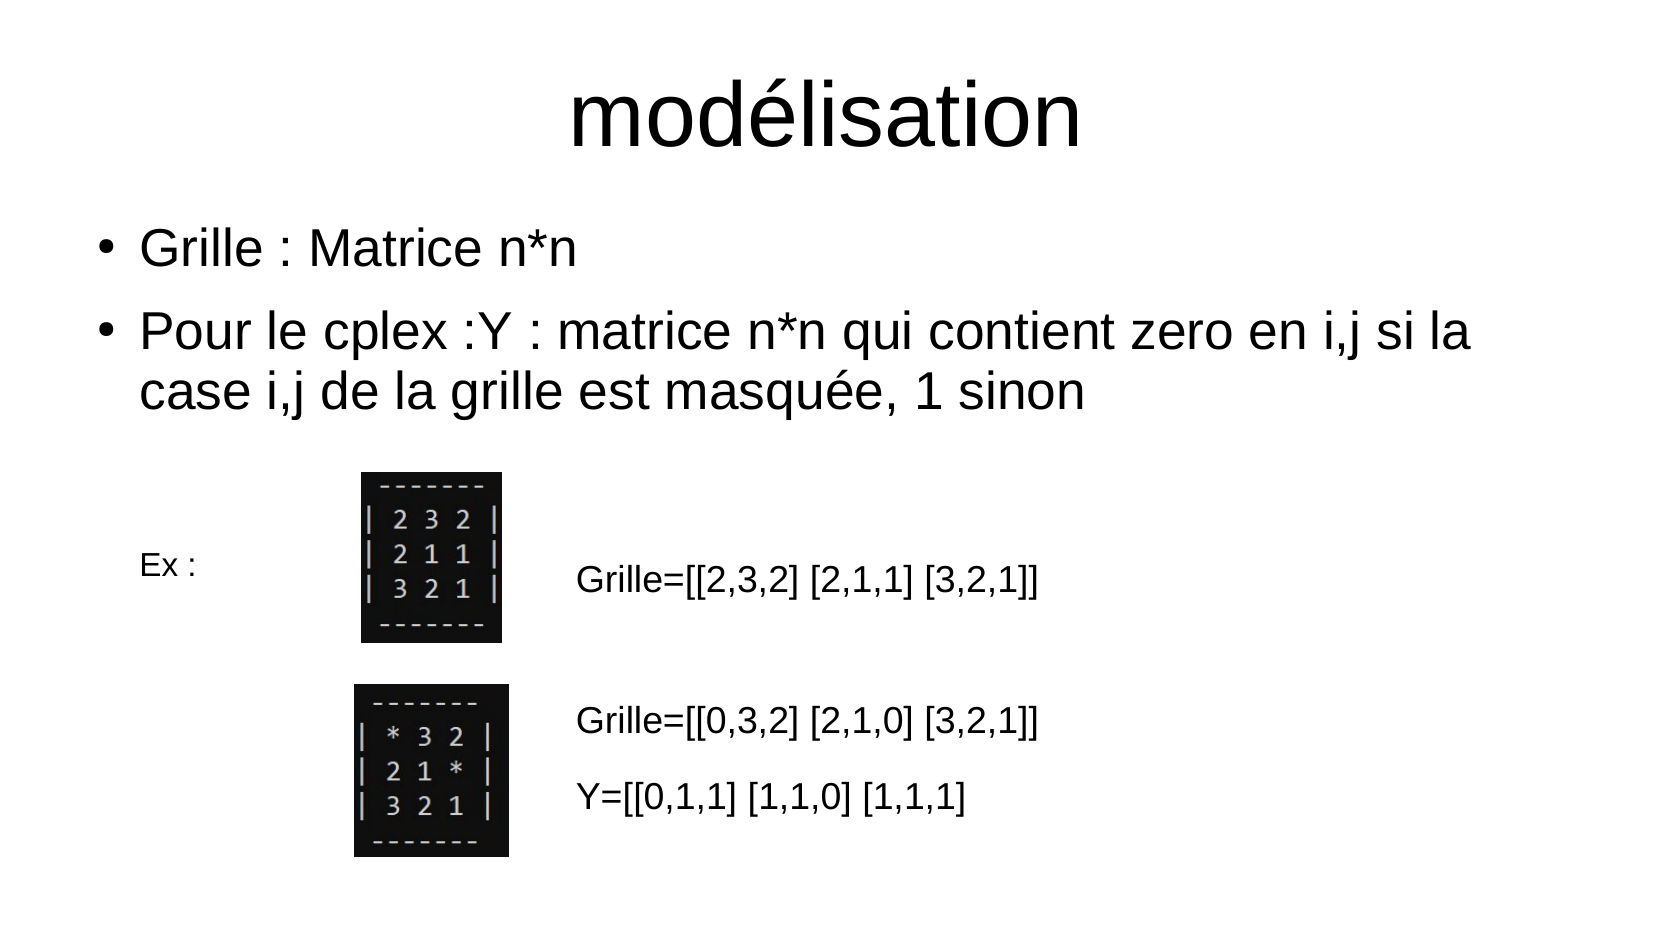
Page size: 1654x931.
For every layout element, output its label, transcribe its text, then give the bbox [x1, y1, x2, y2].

text_box Y=[[0,1,1] [1,1,0] [1,1,1] [561, 792, 1063, 867]
picture [354, 684, 509, 857]
text_box Grille=[[2,3,2] [2,1,1] [3,2,1]] [561, 550, 1211, 650]
list Grille : Matrice n*n Pour le cplex :Y : matrice n*n qui contient zero en i,j si la case i,j de la grille est masquée, 1 sinon Ex : [82, 217, 1571, 591]
picture [361, 472, 502, 643]
text_box Grille=[[0,3,2] [2,1,0] [3,2,1]] [561, 692, 1211, 792]
title modélisation [82, 37, 1571, 193]
